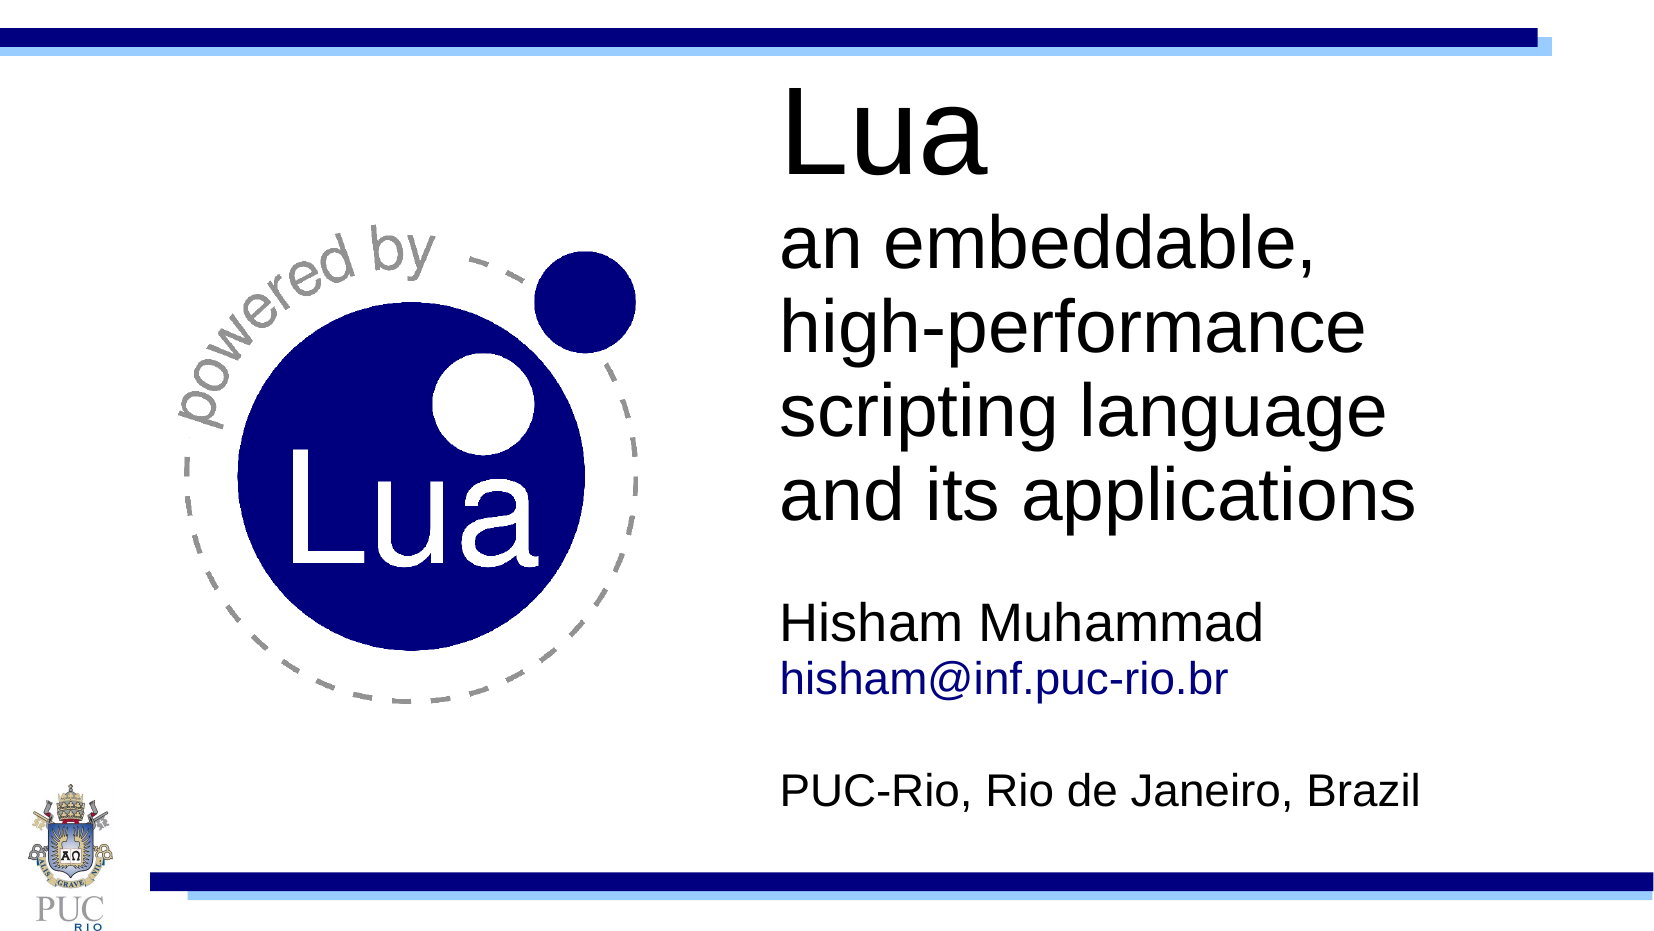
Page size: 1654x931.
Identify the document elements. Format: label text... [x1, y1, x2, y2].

picture [178, 224, 638, 704]
picture [28, 784, 113, 931]
subtitle Lua an embeddable, high-performance scripting language and its applications Hisham Muhammad hisham@inf.puc-rio.br PUC-Rio, Rio de Janeiro, Brazil [779, 47, 1568, 831]
